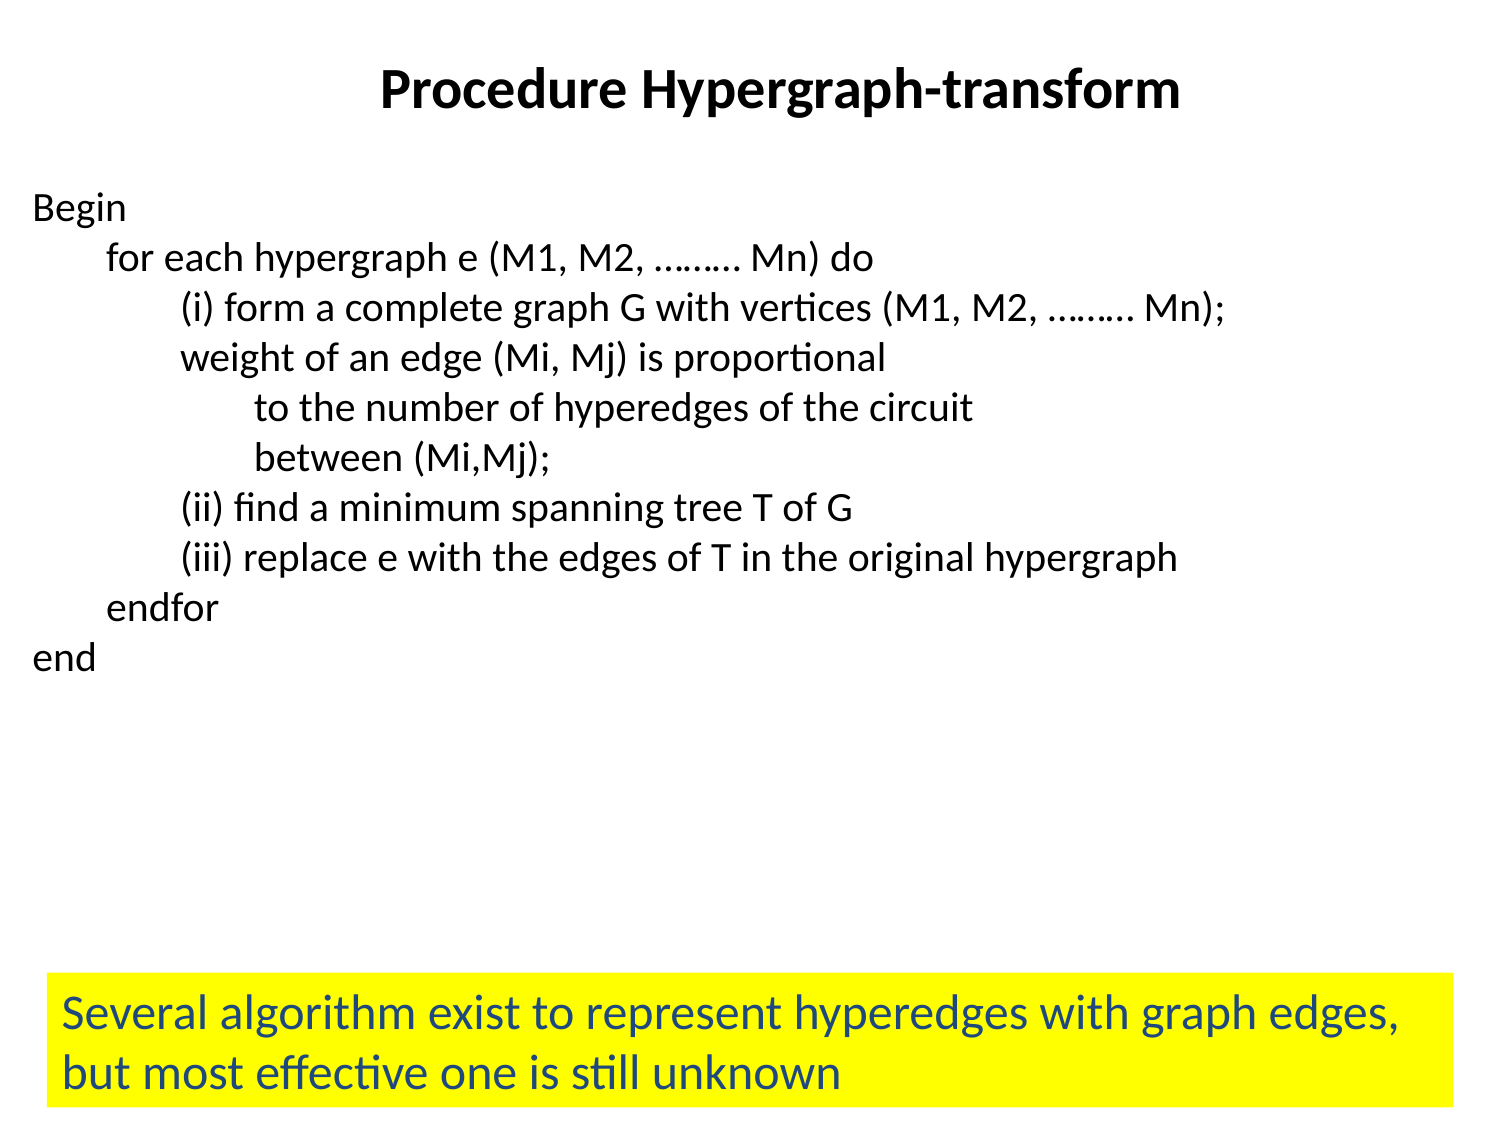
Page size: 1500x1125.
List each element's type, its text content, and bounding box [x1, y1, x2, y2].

text_box Procedure Hypergraph-transform [365, 42, 1210, 128]
text_box Begin for each hypergraph e (M1, M2, ……… Mn) do (i) form a complete graph G with vertices (M1, M2, ……… Mn); weight of an edge (Mi, Mj) is proportional to the number of hyperedges of the circuit between (Mi,Mj); (ii) find a minimum spanning tree T of G (iii) replace e with the edges of T in the original hypergraph endfor end [17, 172, 1500, 738]
text_box Several algorithm exist to represent hyperedges with graph edges, but most effective one is still unknown [46, 972, 1454, 1108]
